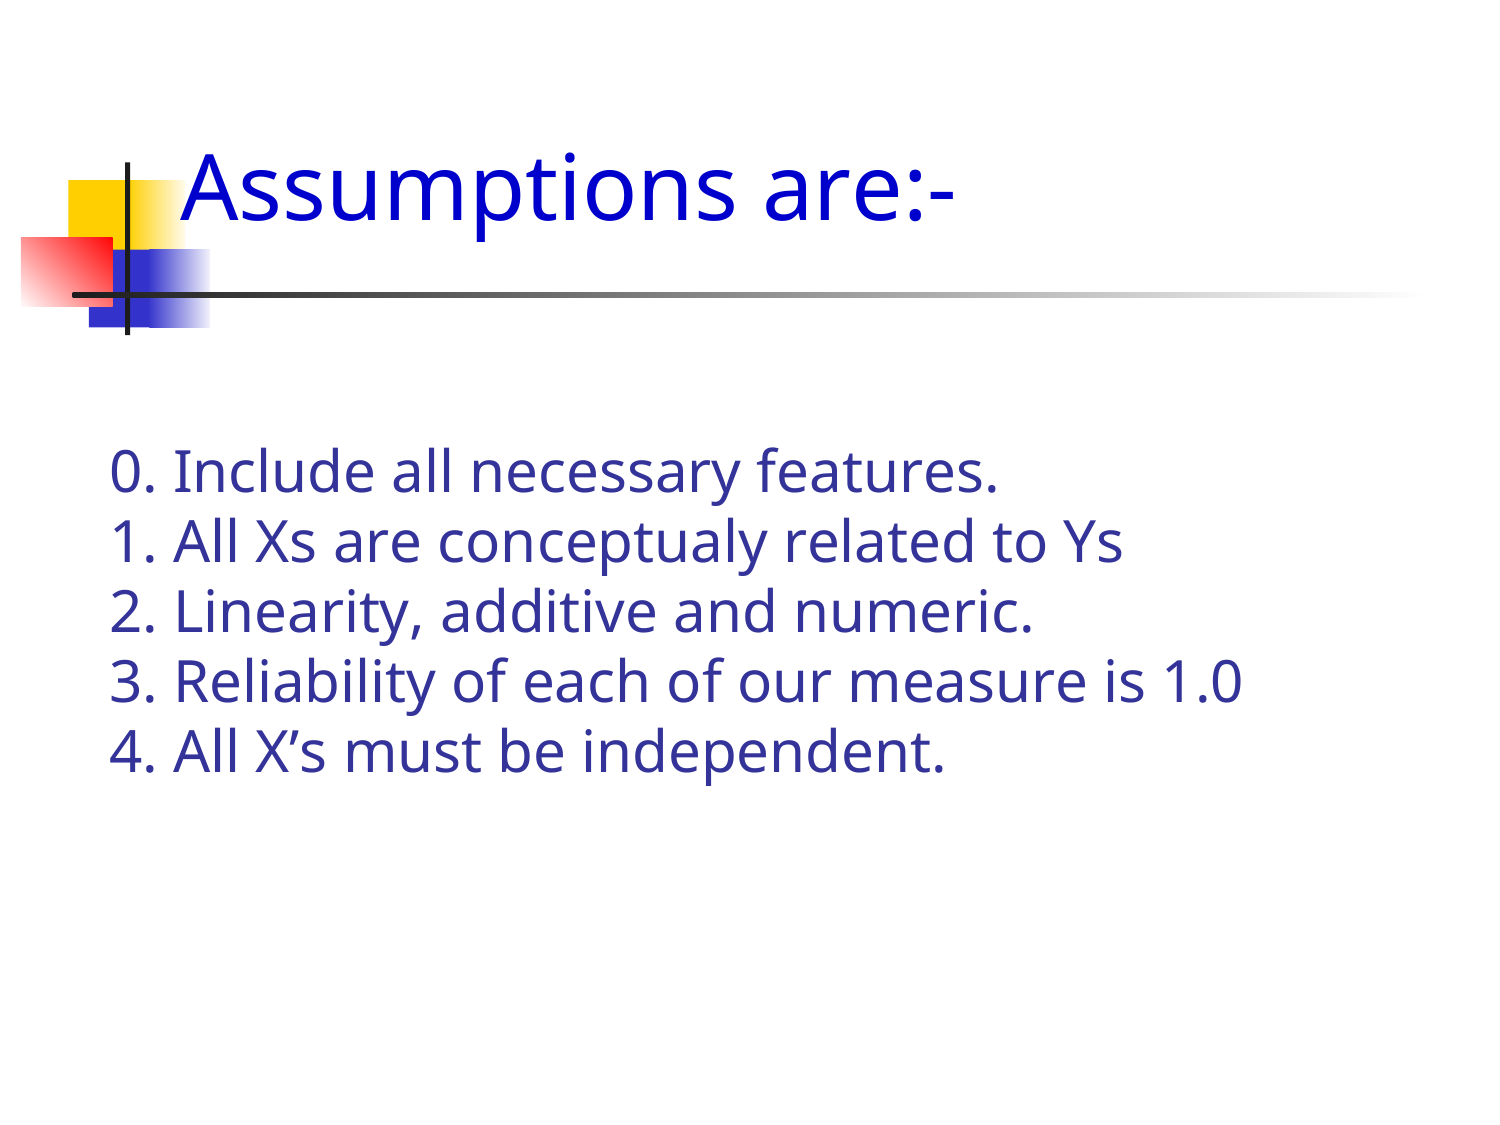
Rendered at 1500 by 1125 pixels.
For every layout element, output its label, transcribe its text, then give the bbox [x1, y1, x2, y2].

title 0. Include all necessary features. 1. All Xs are conceptualy related to Ys 2. Linearity, additive and numeric. 3. Reliability of each of our measure is 1.0 4. All X’s must be independent. [94, 426, 1500, 792]
title Assumptions are:- [165, 121, 1441, 247]
